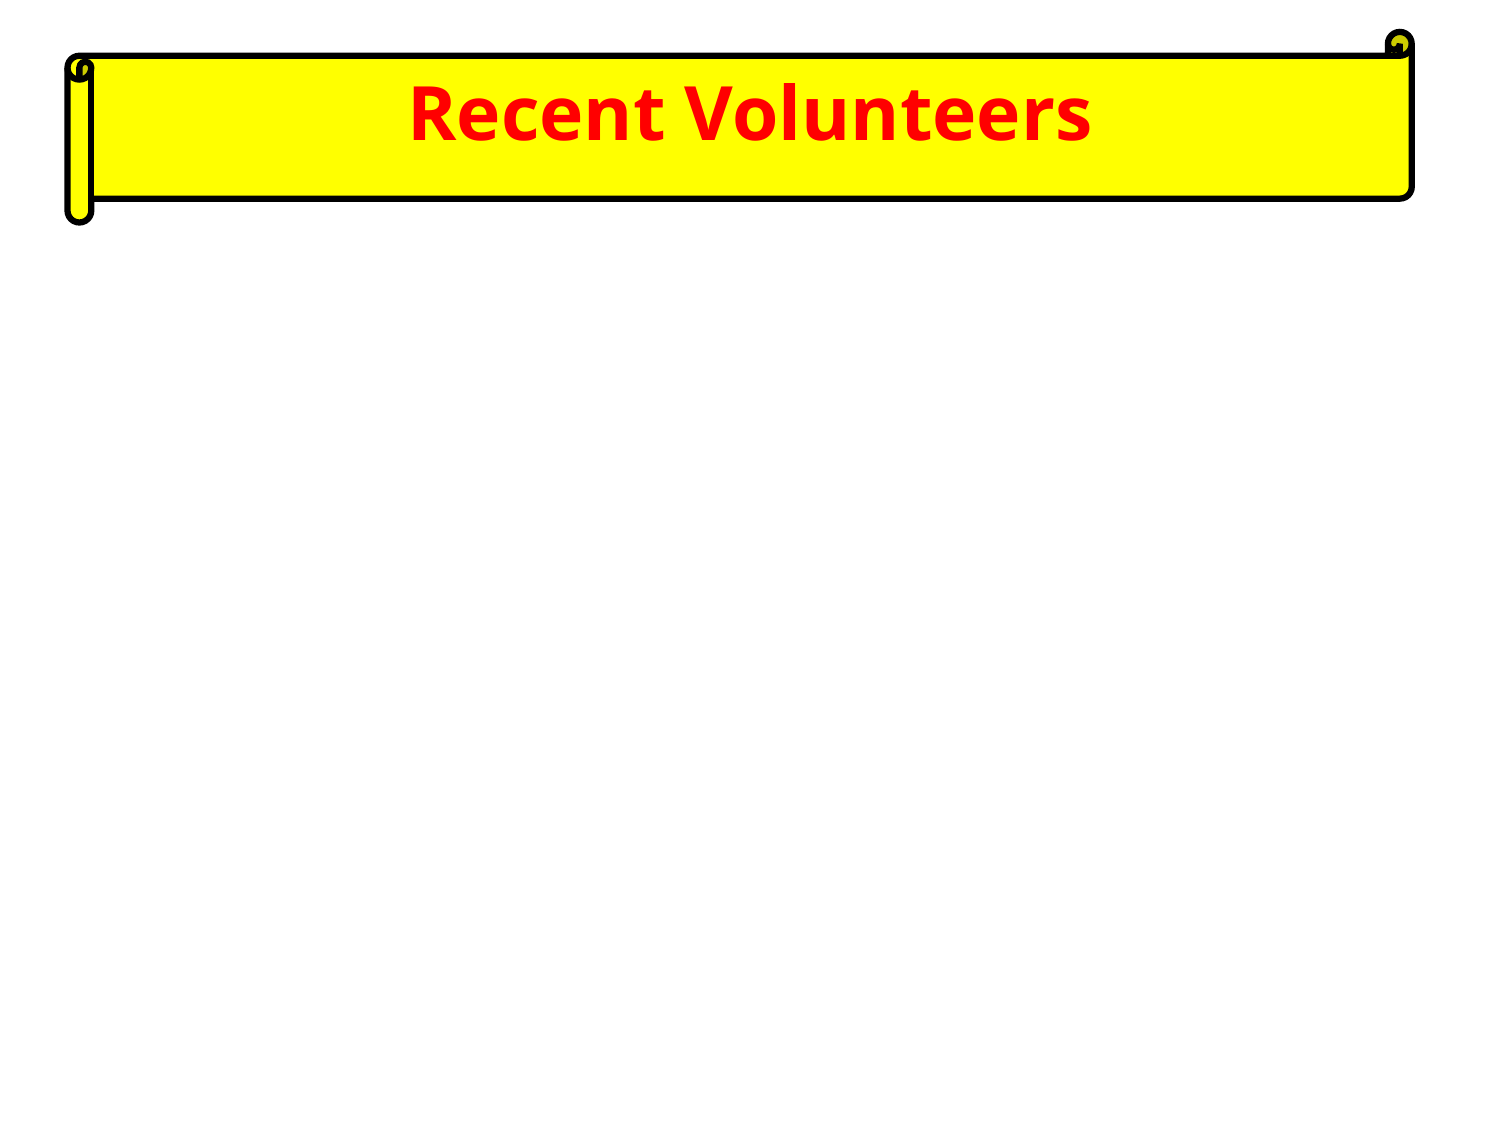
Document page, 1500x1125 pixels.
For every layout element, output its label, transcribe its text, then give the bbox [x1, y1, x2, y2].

text_box [67, 164, 1412, 223]
text_box Recent Volunteers [0, 58, 1500, 164]
text_box [72, 31, 1412, 58]
